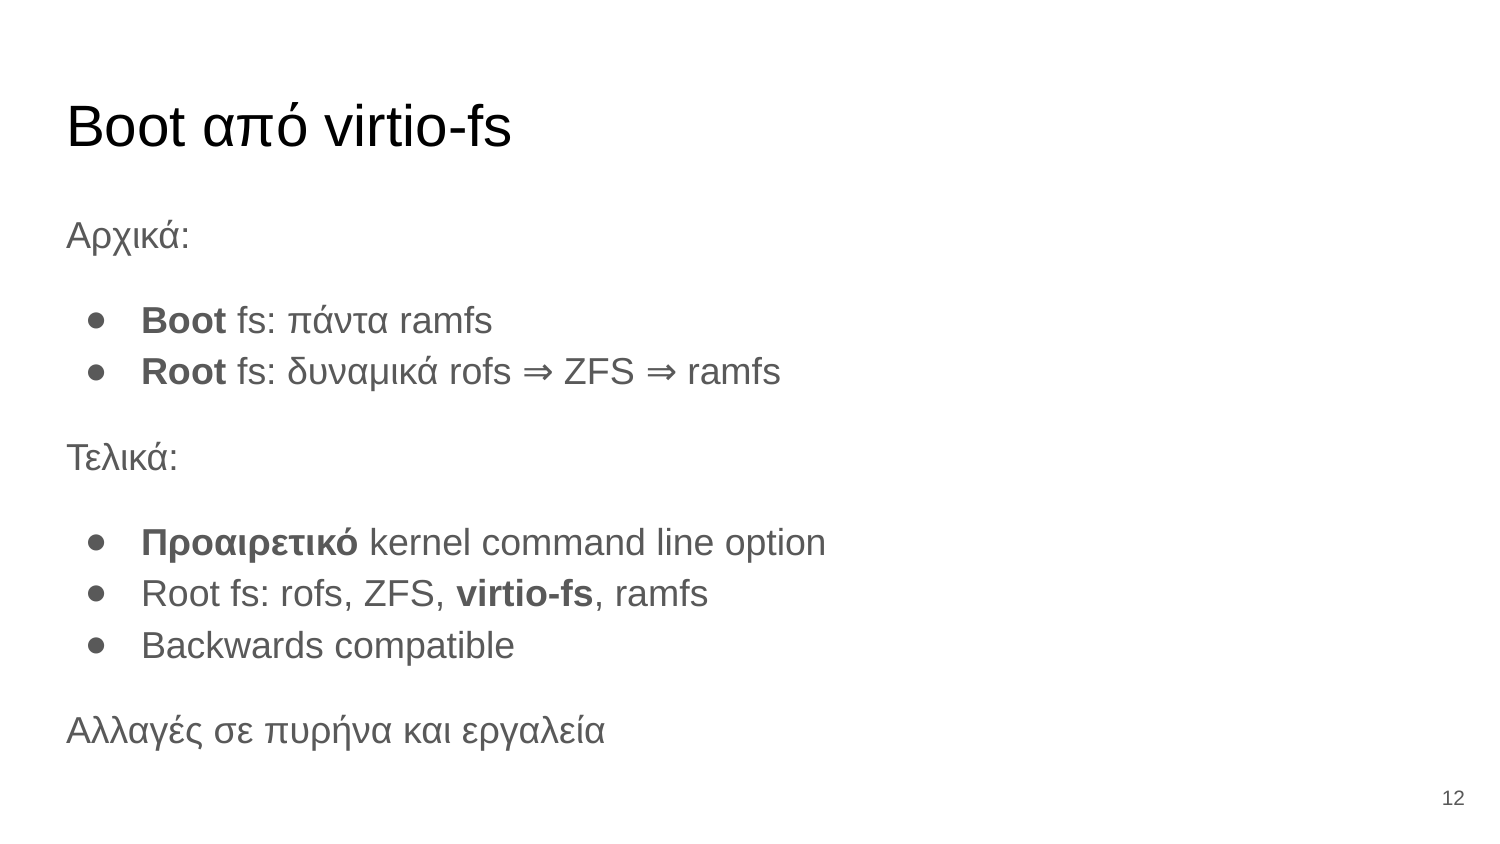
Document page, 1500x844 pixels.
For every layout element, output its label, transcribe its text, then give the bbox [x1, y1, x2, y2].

list Αρχικά: Boot fs: πάντα ramfs Root fs: δυναμικά rofs ⇒ ZFS ⇒ ramfs Τελικά: Προαιρετικό kernel command line option Root fs: rofs, ZFS, virtio-fs, ramfs Backwards compatible Αλλαγές σε πυρήνα και εργαλεία [51, 189, 1449, 750]
slide_number <number> [1389, 764, 1480, 830]
title Boot από virtio-fs [51, 72, 1449, 167]
